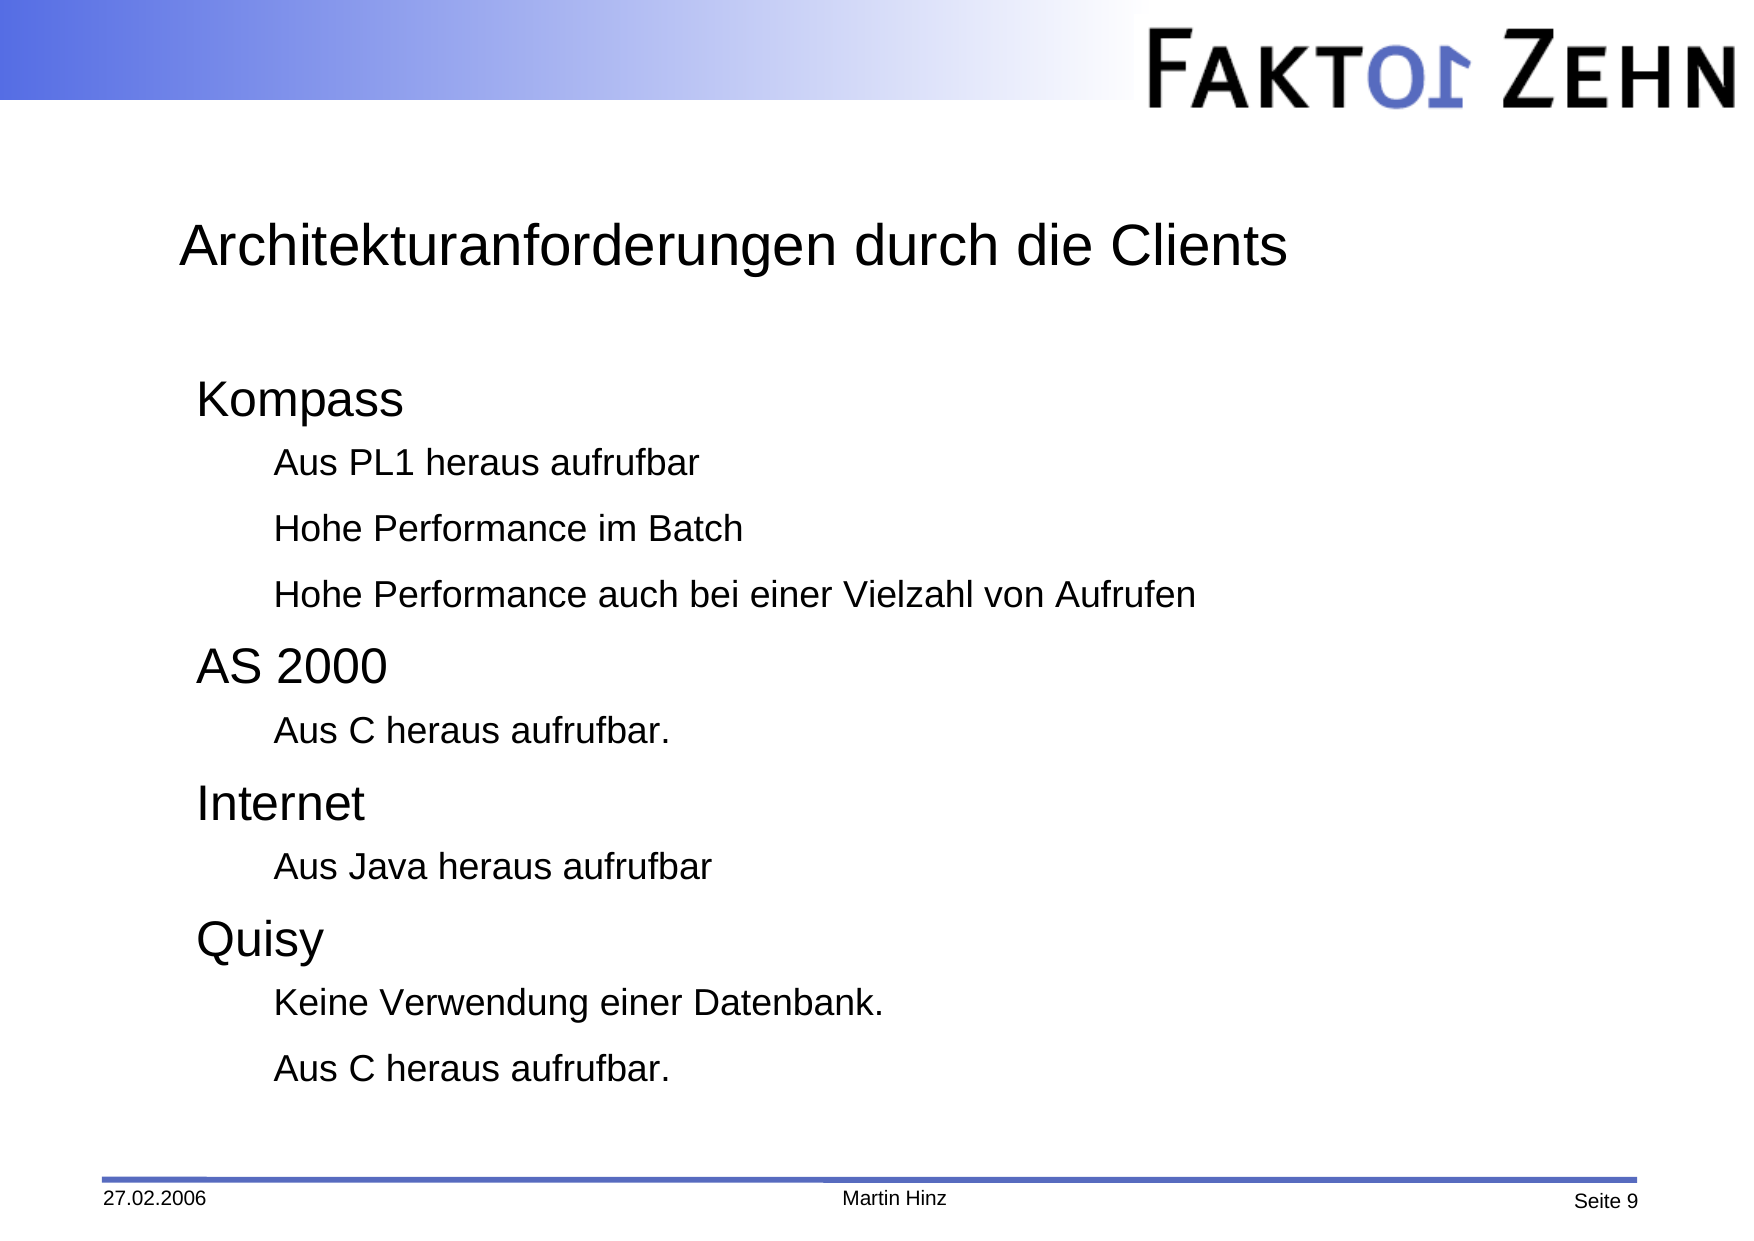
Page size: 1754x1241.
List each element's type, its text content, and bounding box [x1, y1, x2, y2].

title Architekturanforderungen durch die Clients [179, 142, 1576, 349]
picture [1133, 14, 1749, 117]
list Kompass Aus PL1 heraus aufrufbar Hohe Performance im Batch Hohe Performance auch bei einer Vielzahl von Aufrufen AS 2000 Aus C heraus aufrufbar. Internet Aus Java heraus aufrufbar Quisy Keine Verwendung einer Datenbank. Aus C heraus aufrufbar. [179, 371, 1576, 1096]
